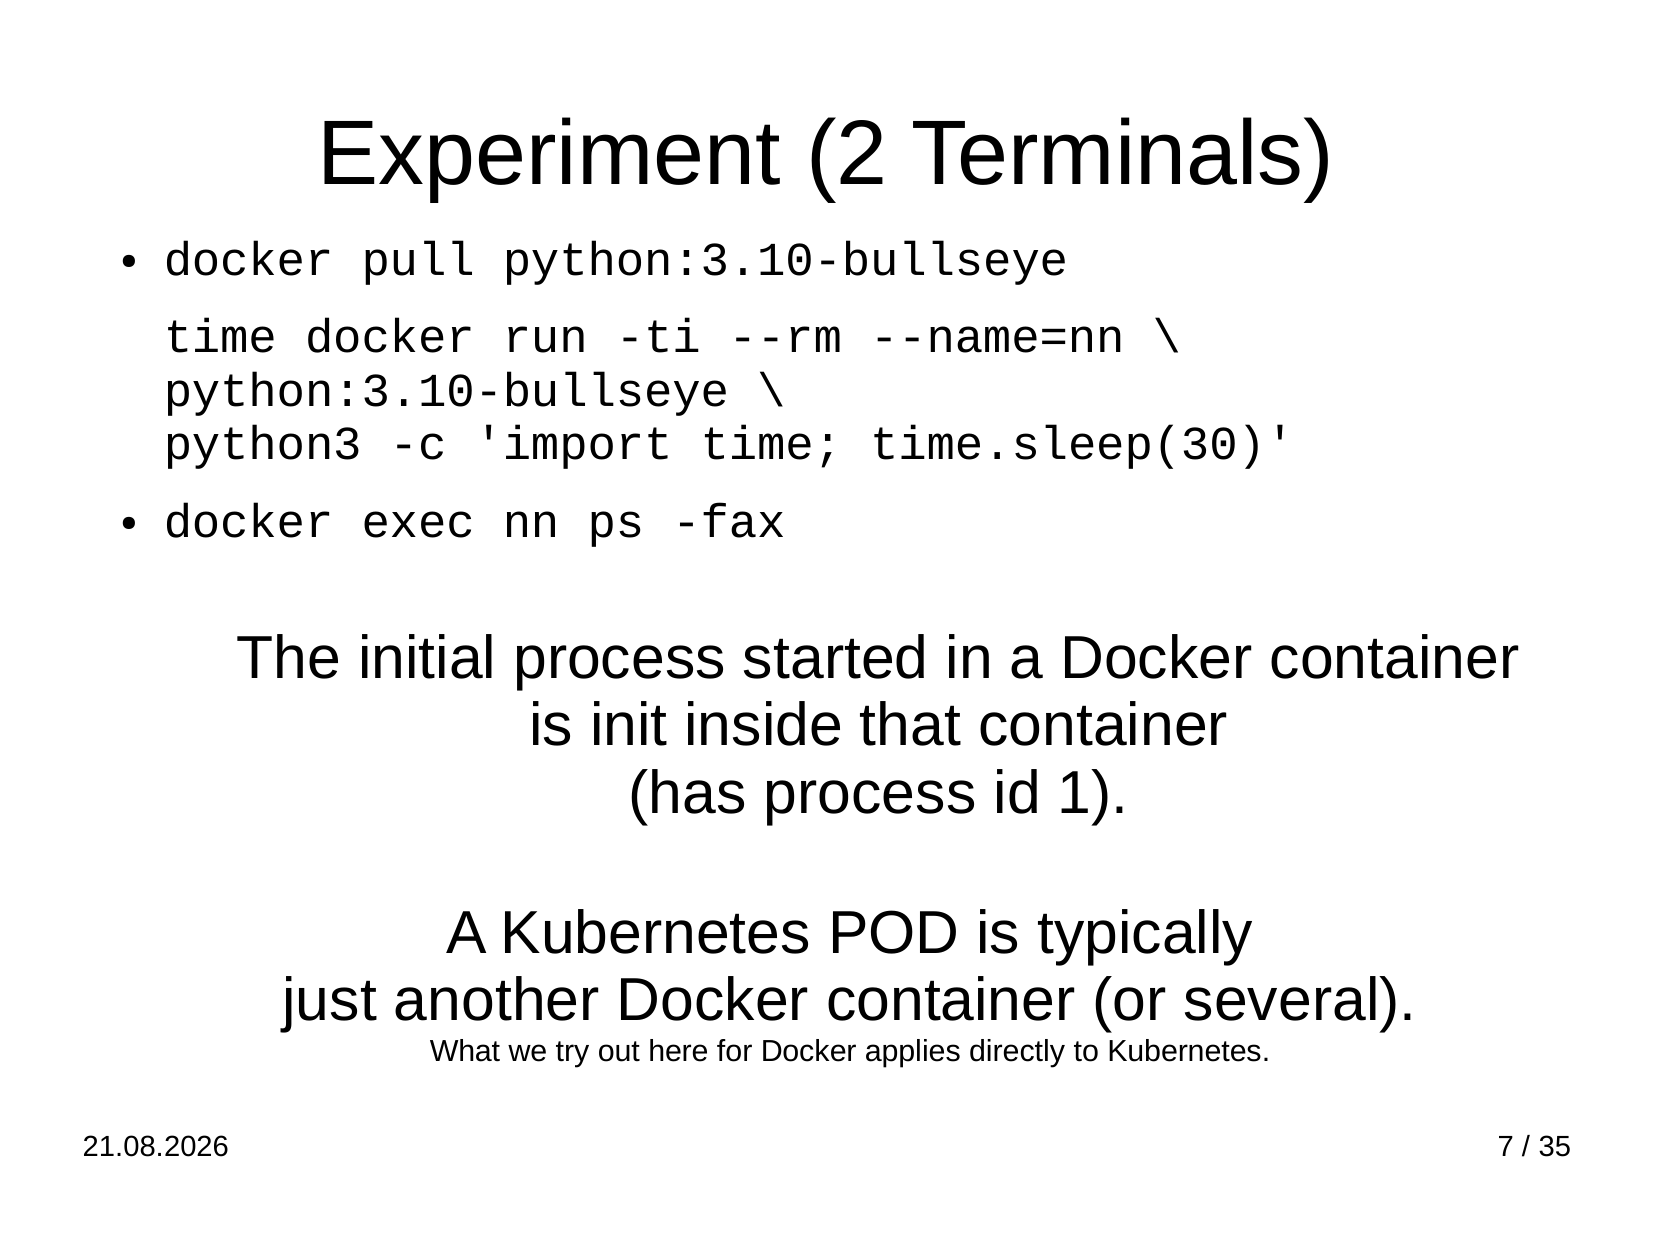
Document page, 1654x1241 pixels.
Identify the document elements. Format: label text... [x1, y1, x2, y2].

list docker pull python:3.10-bullseye time docker run -ti --rm --name=nn \ python:3.10-bullseye \ python3 -c 'import time; time.sleep(30)' docker exec nn ps -fax The initial process started in a Docker container is init inside that container (has process id 1). A Kubernetes POD is typically just another Docker container (or several). What we try out here for Docker applies directly to Kubernetes. [106, 236, 1595, 1075]
title Experiment (2 Terminals) [82, 49, 1571, 257]
